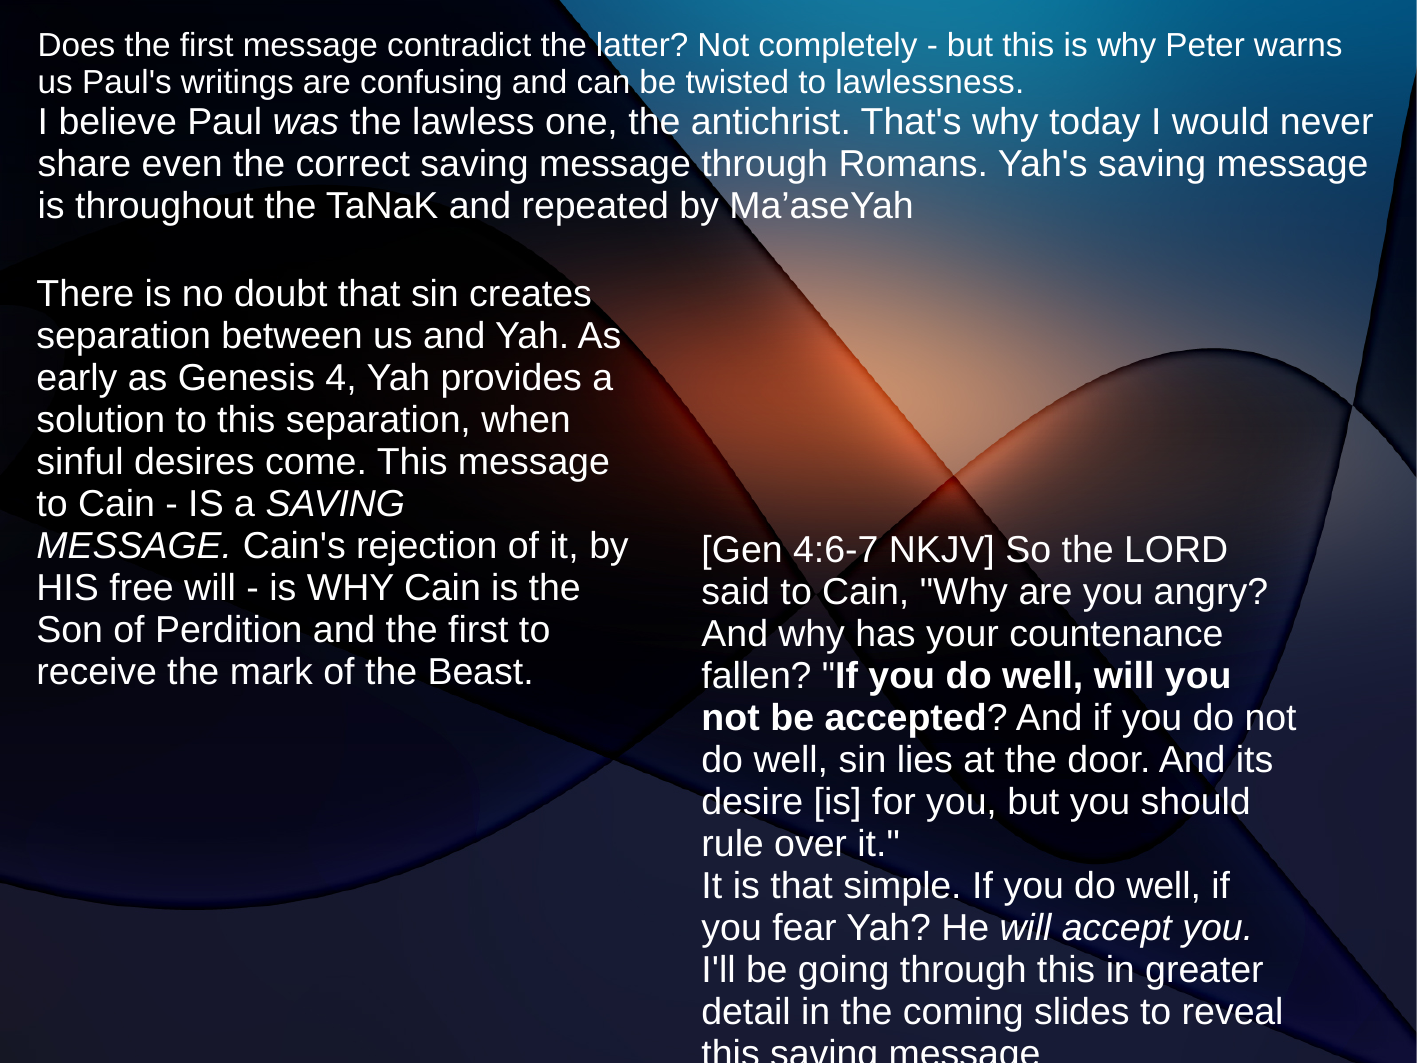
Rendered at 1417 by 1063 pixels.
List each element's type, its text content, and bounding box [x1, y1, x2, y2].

text_box There is no doubt that sin creates separation between us and Yah. As early as Genesis 4, Yah provides a solution to this separation, when sinful desires come. This message to Cain - IS a SAVING MESSAGE. Cain's rejection of it, by HIS free will - is WHY Cain is the Son of Perdition and the first to receive the mark of the Beast. [21, 265, 647, 585]
picture [924, 1048, 935, 1054]
picture [983, 1056, 993, 1063]
picture [717, 1048, 726, 1063]
picture [842, 1048, 851, 1063]
text_box Does the first message contradict the latter? Not completely - but this is why Peter warns us Paul's writings are confusing and can be twisted to lawlessness. I believe Paul was the lawless one, the antichrist. That's why today I would never share even the correct saving message through Romans. Yah's saving message is throughout the TaNaK and repeated by Ma’aseYah [23, 19, 1400, 247]
picture [862, 1048, 872, 1063]
picture [894, 1048, 902, 1063]
text_box [Gen 4:6-7 NKJV] So the LORD said to Cain, "Why are you angry? And why has your countenance fallen? "If you do well, will you not be accepted? And if you do not do well, sin lies at the door. And its desire [is] for you, but you should rule over it." It is that simple. If you do well, if you fear Yah? He will accept you. I'll be going through this in greater detail in the coming slides to reveal this saving message [686, 521, 1312, 986]
picture [1024, 1048, 1035, 1054]
picture [905, 1048, 913, 1063]
picture [1003, 1048, 1013, 1063]
picture [793, 1056, 803, 1063]
picture [0, 0, 1417, 1063]
